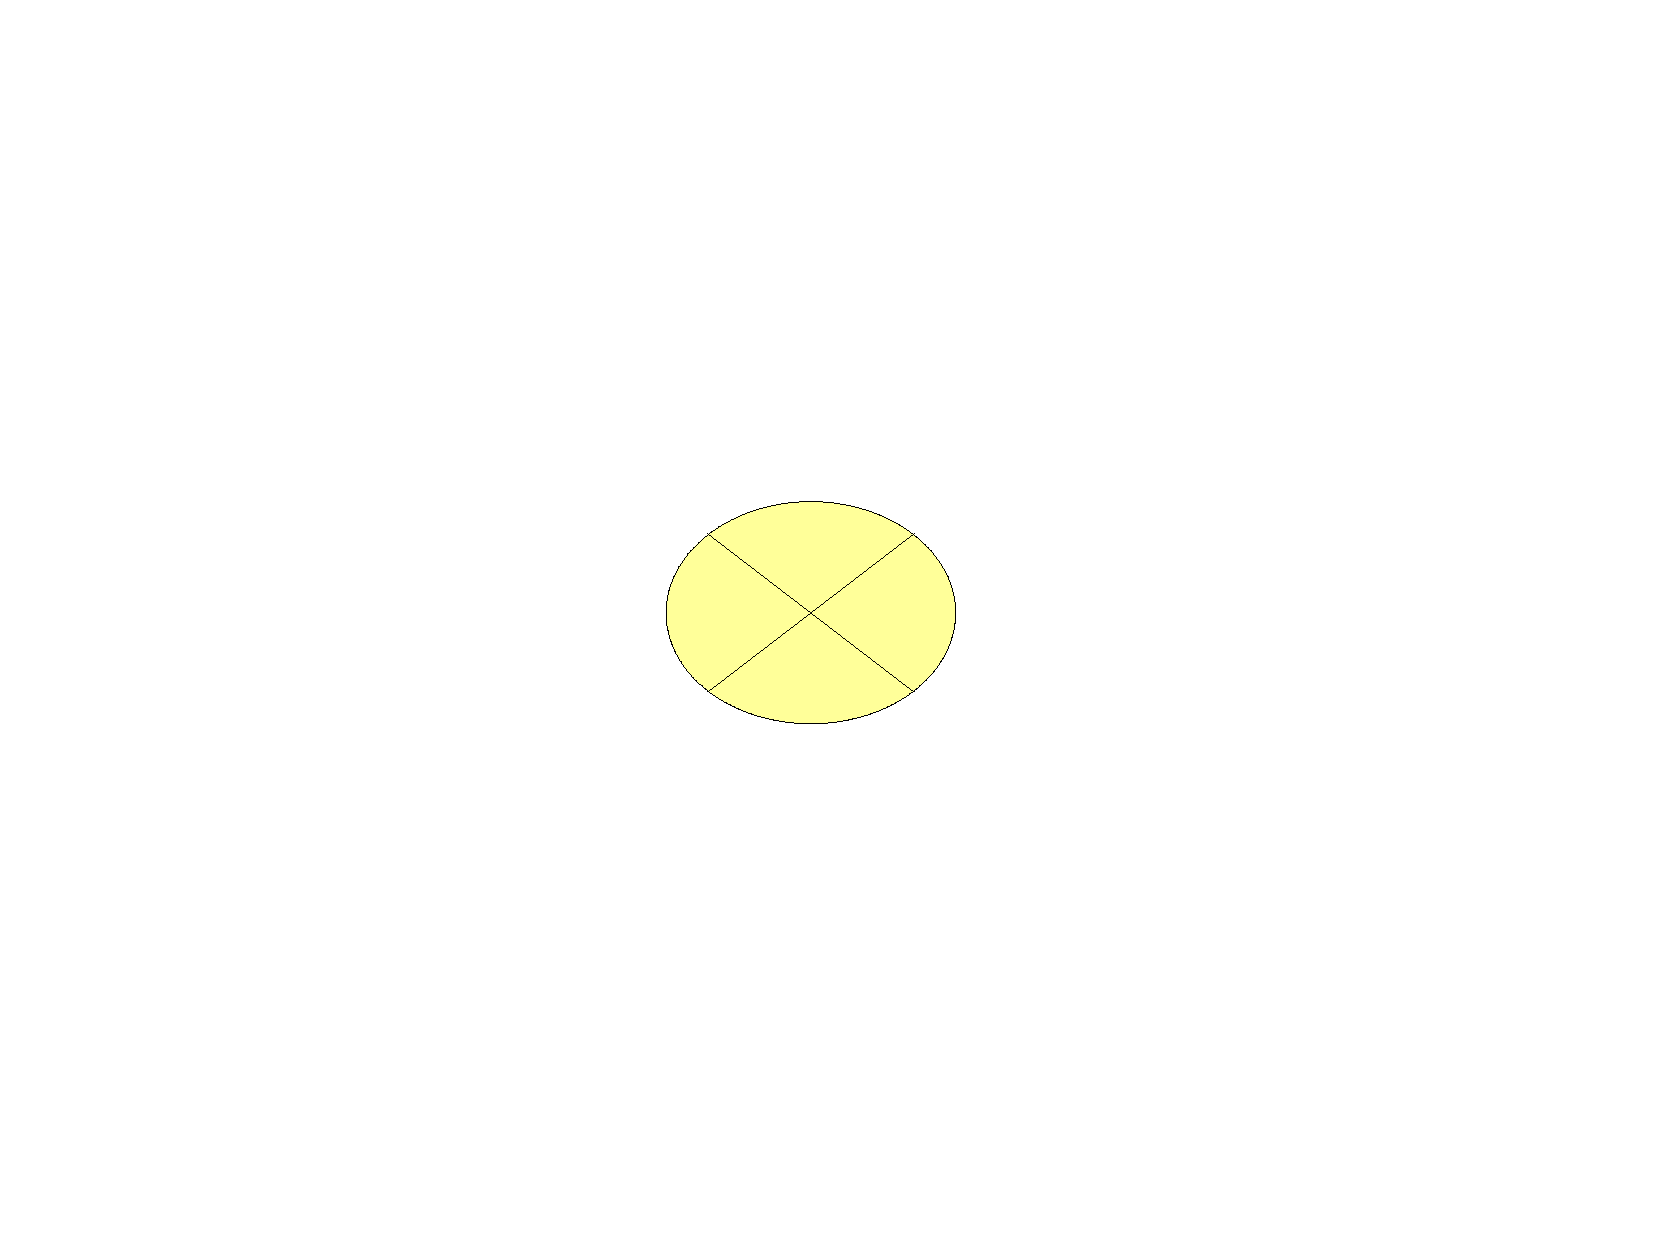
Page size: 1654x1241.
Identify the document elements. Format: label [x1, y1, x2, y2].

text_box [666, 501, 956, 724]
